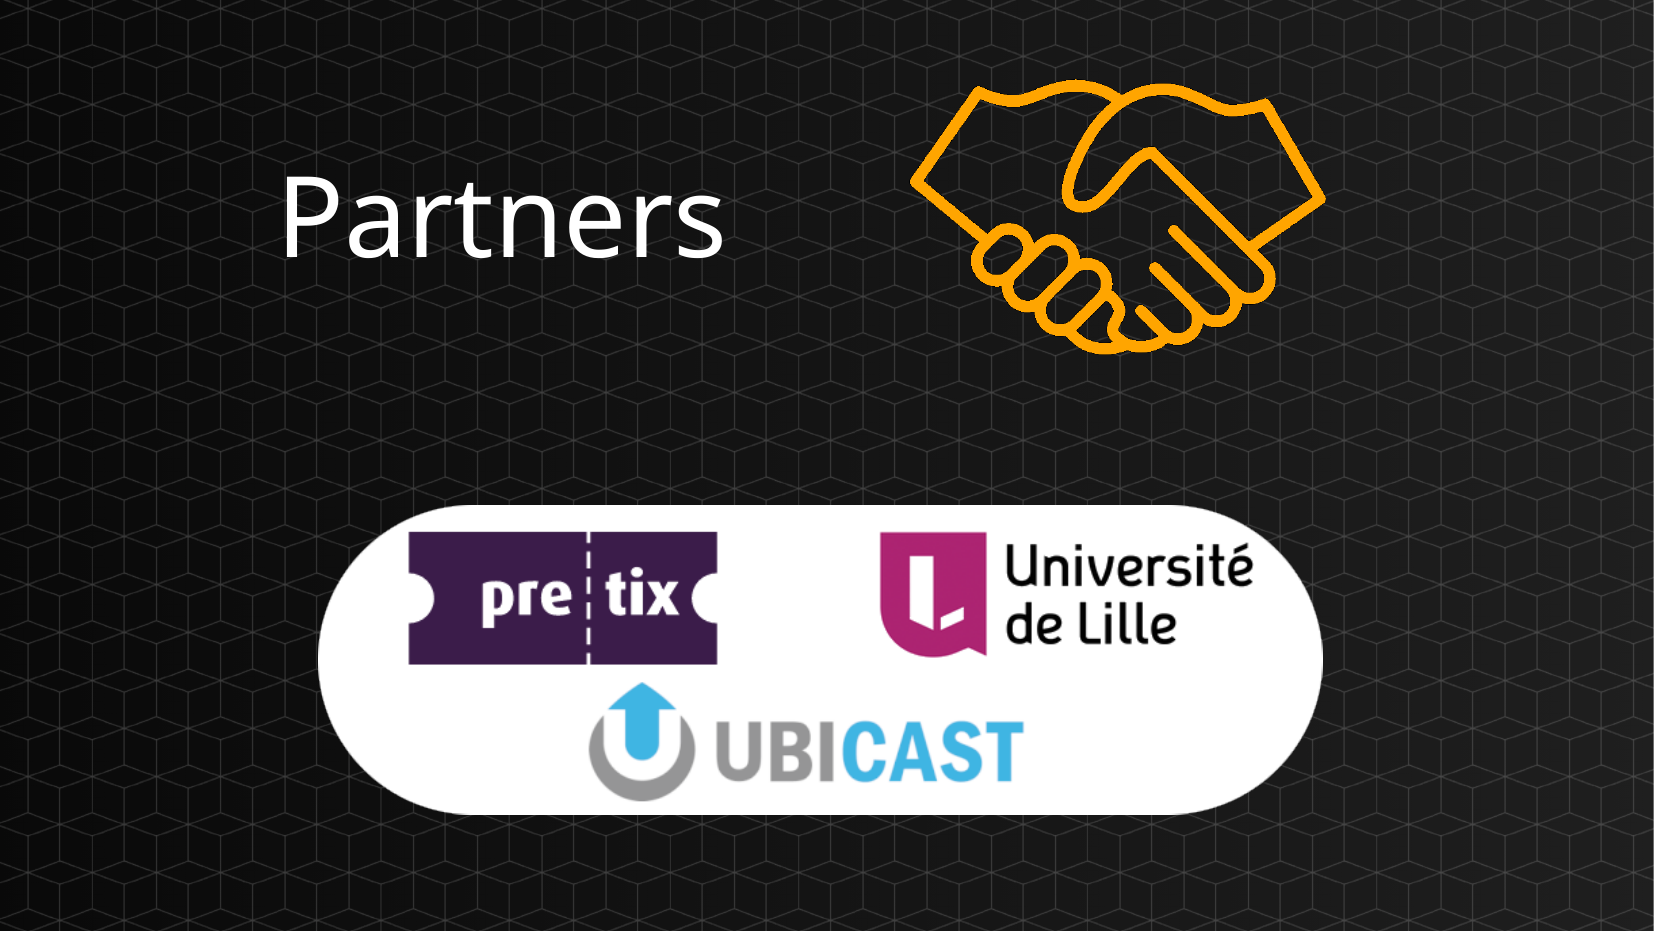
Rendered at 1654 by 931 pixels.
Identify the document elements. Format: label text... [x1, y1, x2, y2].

picture [0, 0, 1654, 931]
text_box Partners [188, 129, 815, 299]
